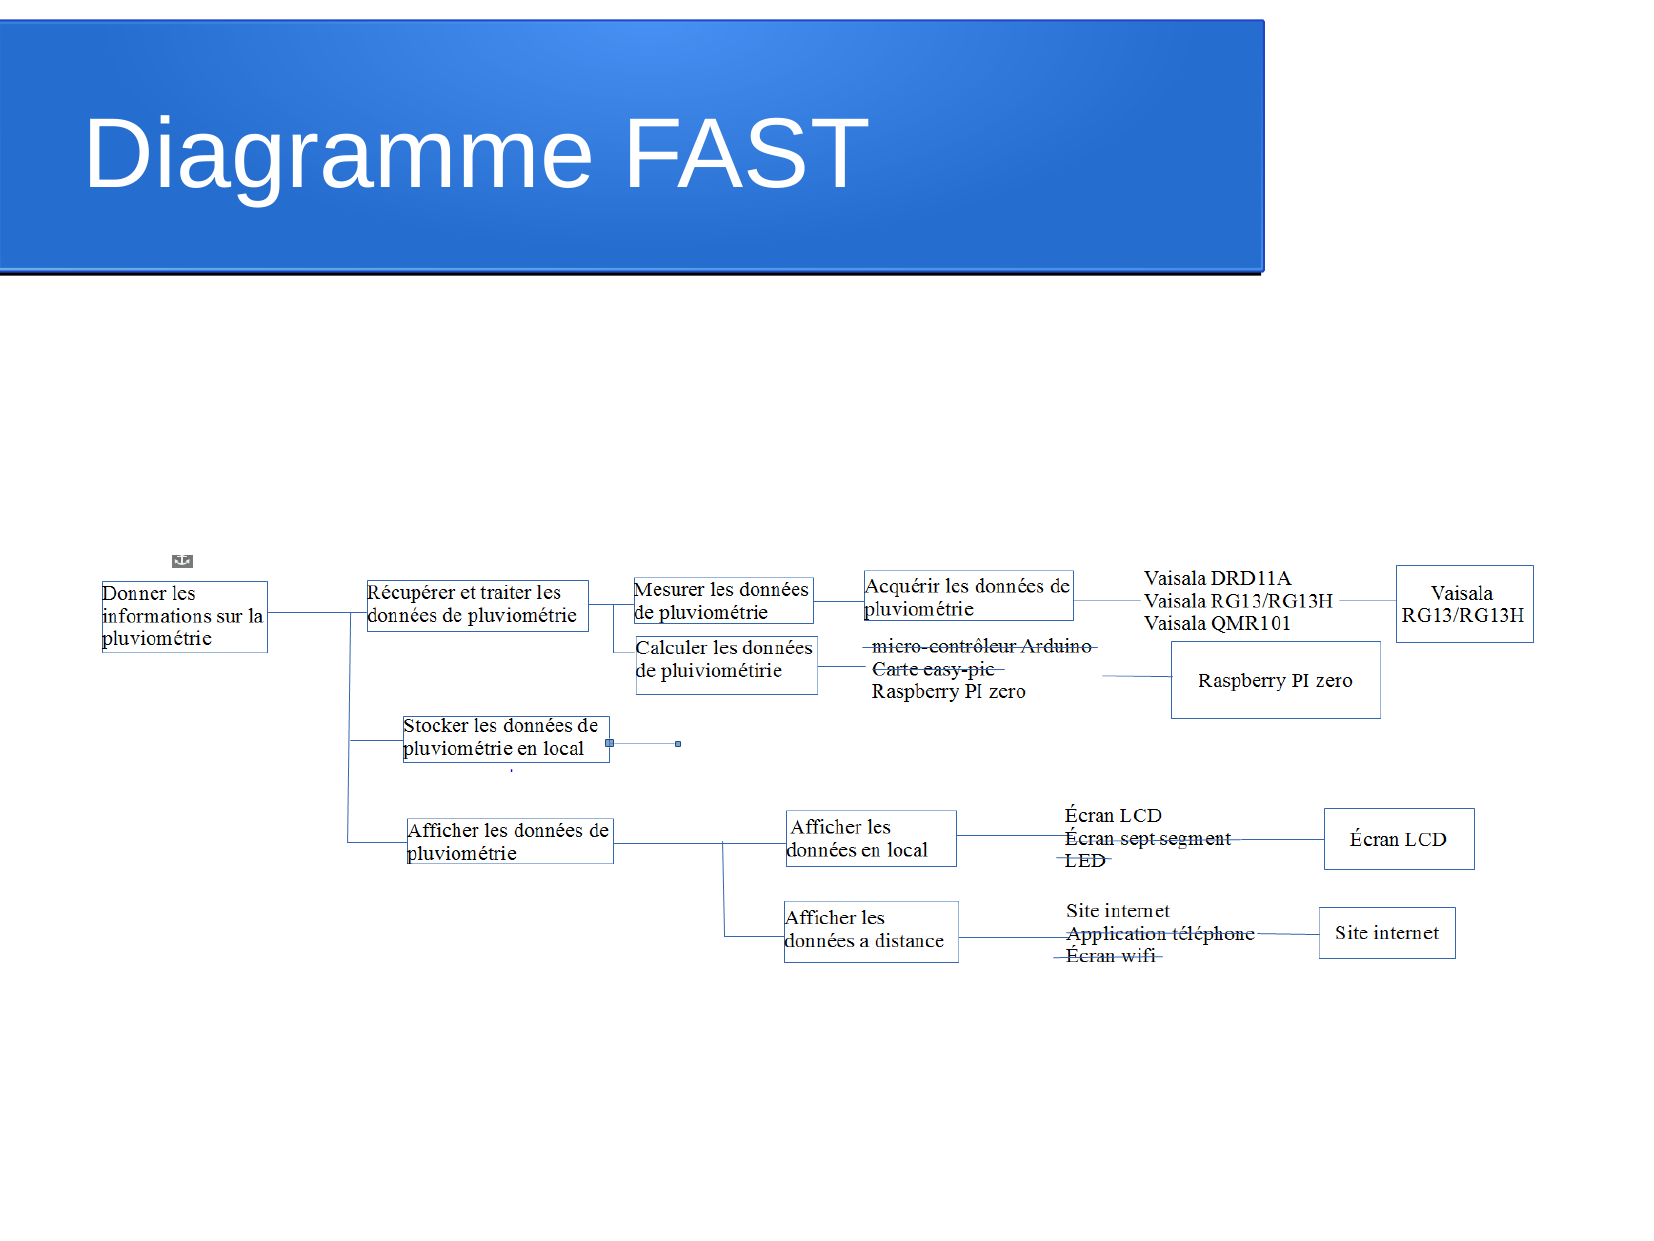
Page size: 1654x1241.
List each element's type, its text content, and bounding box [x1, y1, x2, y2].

picture [94, 555, 1541, 969]
title Diagramme FAST [82, 49, 1250, 257]
